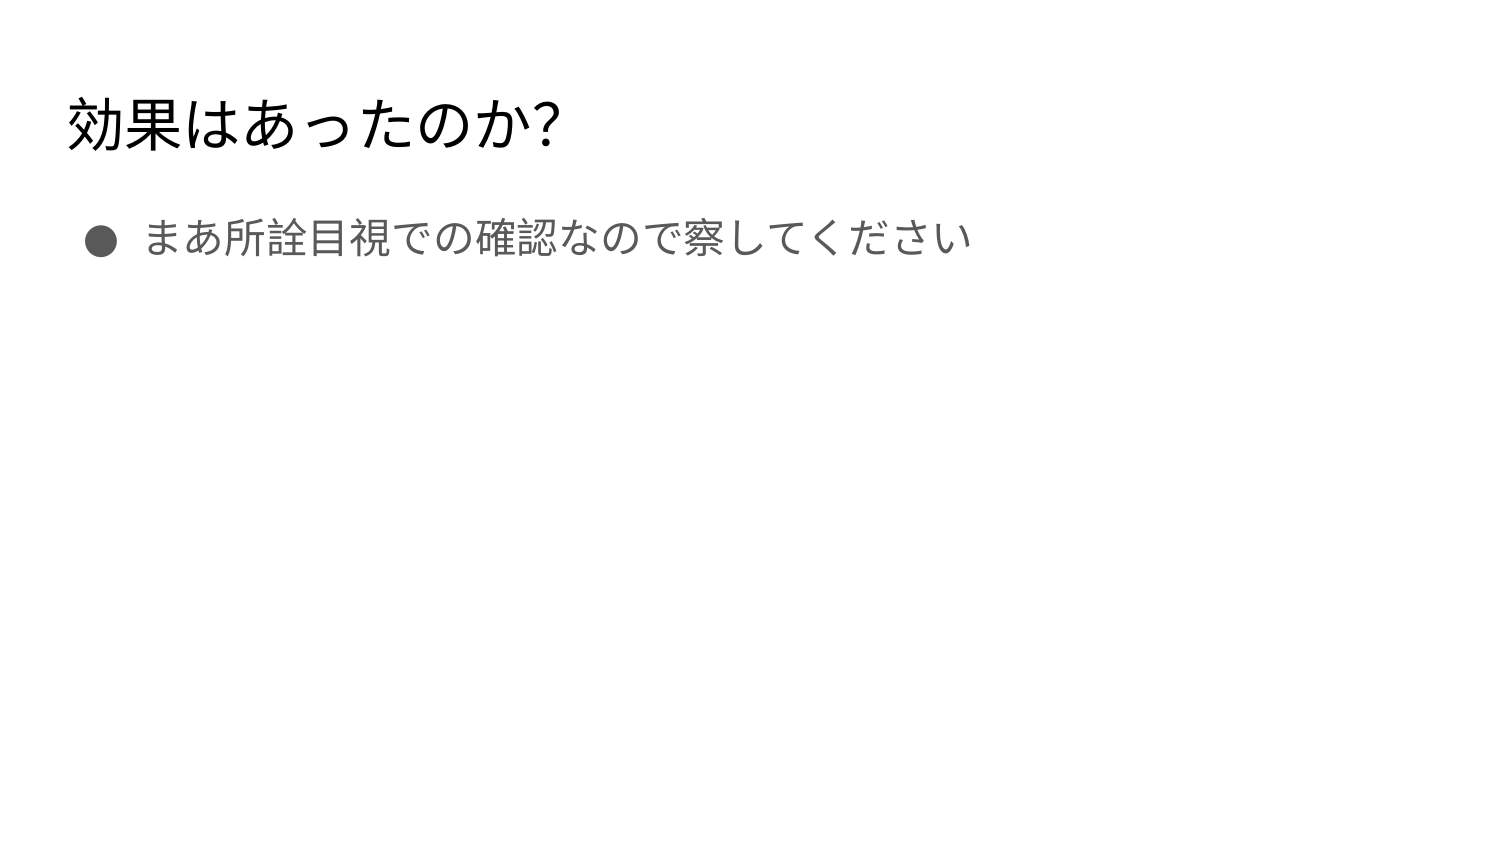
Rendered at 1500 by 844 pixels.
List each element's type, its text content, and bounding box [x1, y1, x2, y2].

list まあ所詮目視での確認なので察してください [51, 189, 1449, 750]
title 効果はあったのか？ [51, 72, 1449, 167]
